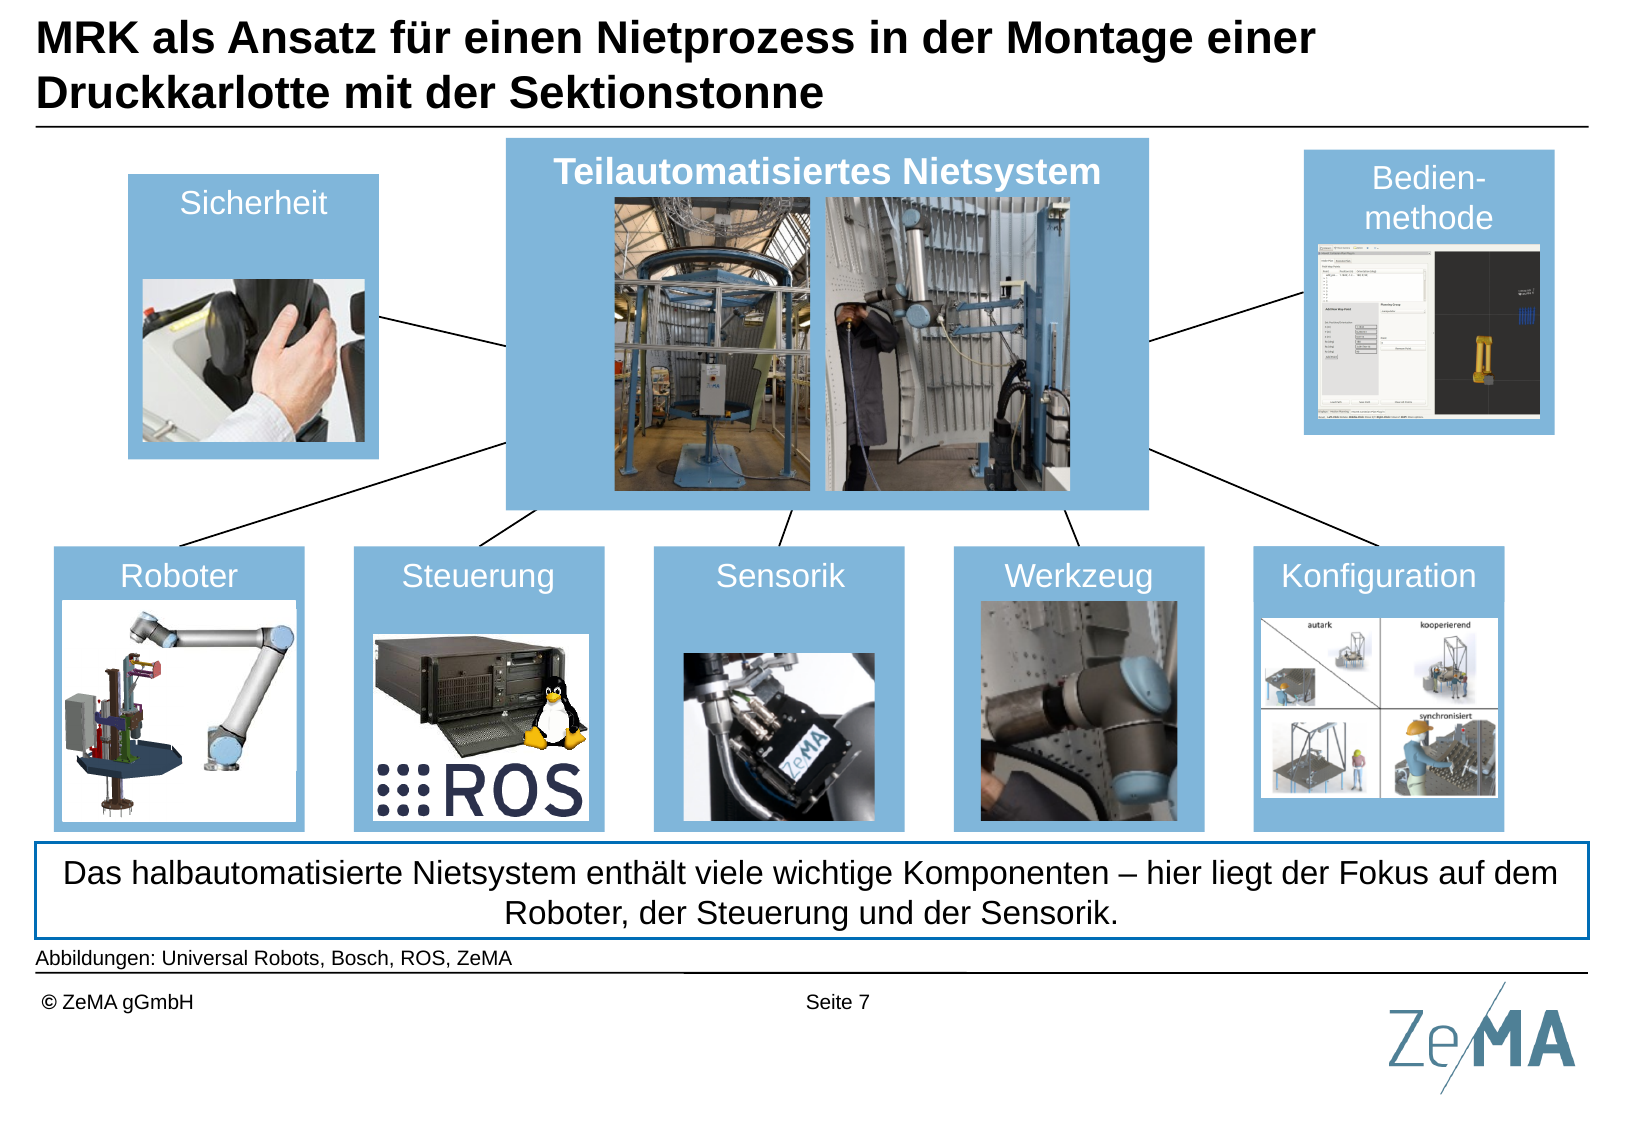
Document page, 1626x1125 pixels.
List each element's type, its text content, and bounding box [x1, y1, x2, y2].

picture [373, 634, 589, 821]
picture [1261, 618, 1498, 798]
text_box [653, 546, 905, 832]
text_box Abbildungen: Universal Robots, Bosch, ROS, ZeMA [35, 944, 1589, 978]
text_box Werkzeug [953, 546, 1205, 602]
text_box [505, 201, 1150, 511]
text_box [128, 230, 379, 460]
text_box [1253, 602, 1505, 832]
text_box Sensorik [656, 546, 905, 602]
picture [64, 609, 297, 822]
text_box Bedien-methode [1303, 148, 1555, 245]
text_box Steuerung [353, 546, 604, 602]
text_box Das halbautomatisierte Nietsystem enthält viele wichtige Komponenten – hier liegt der Fokus auf dem Roboter, der Steuerung und der Sensorik. [35, 842, 1589, 939]
picture [980, 601, 1178, 821]
text_box Roboter [53, 546, 305, 602]
text_box [353, 546, 605, 832]
text_box Sicherheit [128, 173, 379, 230]
picture [825, 197, 1071, 491]
picture [1318, 245, 1540, 419]
text_box [1303, 245, 1555, 435]
picture [614, 197, 811, 491]
text_box [53, 601, 305, 832]
text_box Teilautomatisiertes Nietsystem [505, 139, 1150, 201]
picture [683, 653, 875, 821]
text_box Konfiguration [1253, 546, 1505, 602]
title MRK als Ansatz für einen Nietprozess in der Montage einer Druckkarlotte mit der Sektionstonne [35, 0, 1589, 118]
picture [1379, 981, 1584, 1095]
picture [142, 279, 365, 442]
text_box [953, 602, 1205, 832]
